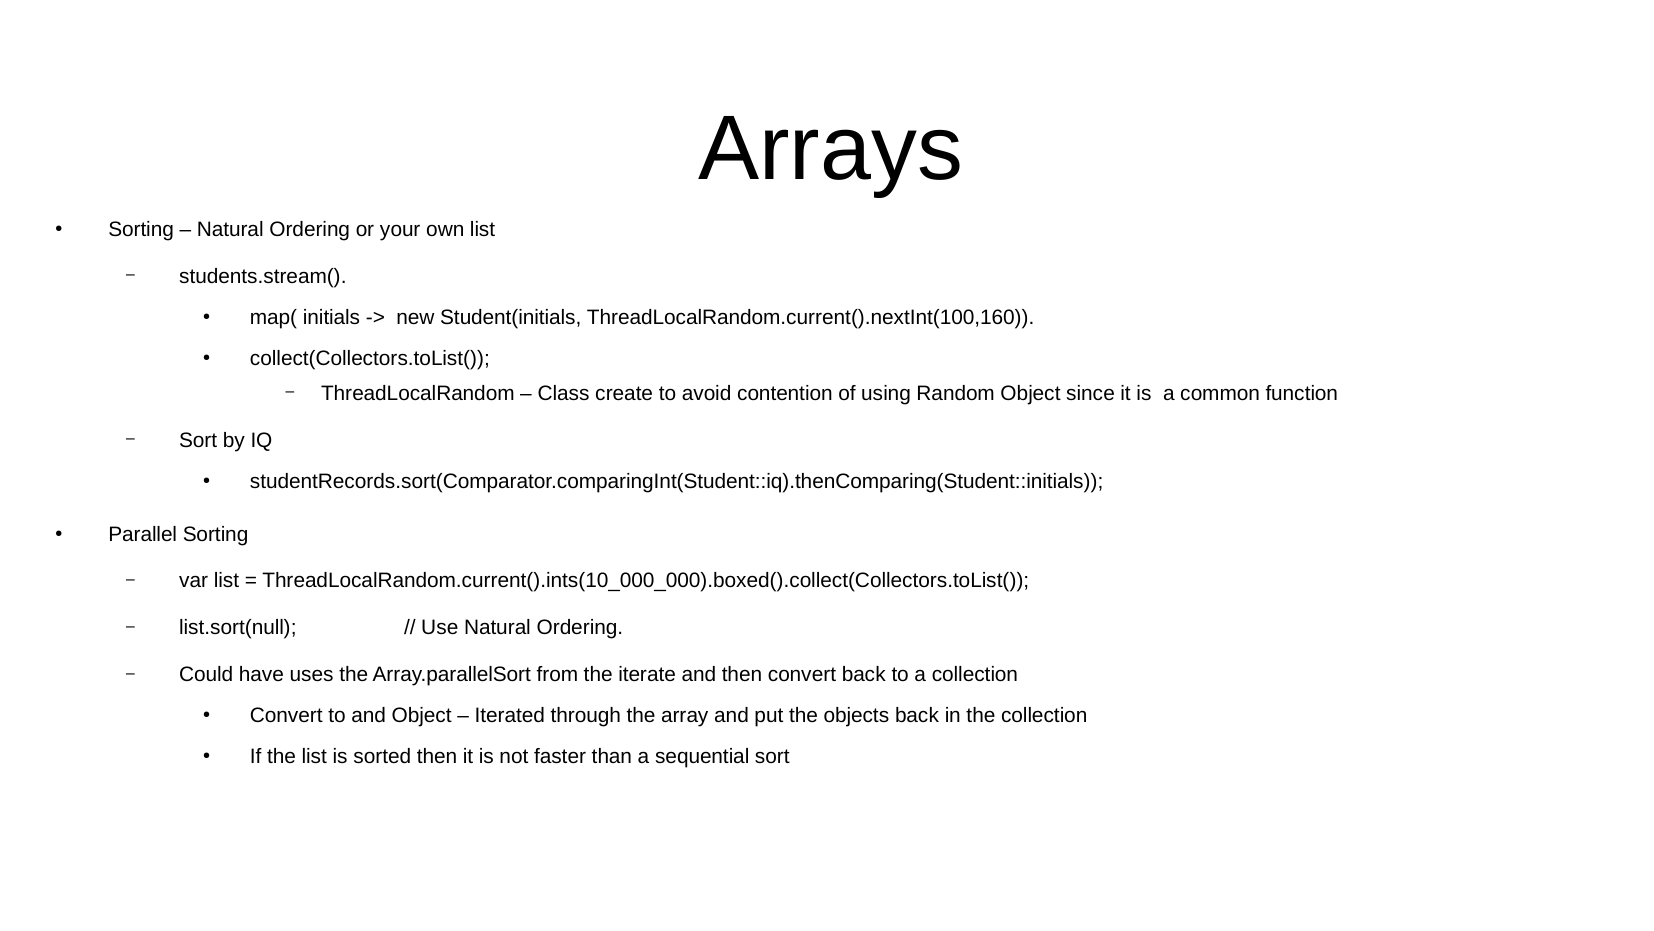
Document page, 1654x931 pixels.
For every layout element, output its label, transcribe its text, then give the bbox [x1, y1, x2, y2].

title Arrays [86, 69, 1576, 226]
list Sorting – Natural Ordering or your own list students.stream(). map( initials -> new Student(initials, ThreadLocalRandom.current().nextInt(100,160)). collect(Collectors.toList()); ThreadLocalRandom – Class create to avoid contention of using Random Object since it is a common function Sort by IQ studentRecords.sort(Comparator.comparingInt(Student::iq).thenComparing(Student::initials)); Parallel Sorting var list = ThreadLocalRandom.current().ints(10_000_000).boxed().collect(Collectors.toList()); list.sort(null); // Use Natural Ordering. Could have uses the Array.parallelSort from the iterate and then convert back to a collection Convert to and Object – Iterated through the array and put the objects back in the collection If the list is sorted then it is not faster than a sequential sort [37, 217, 1571, 901]
